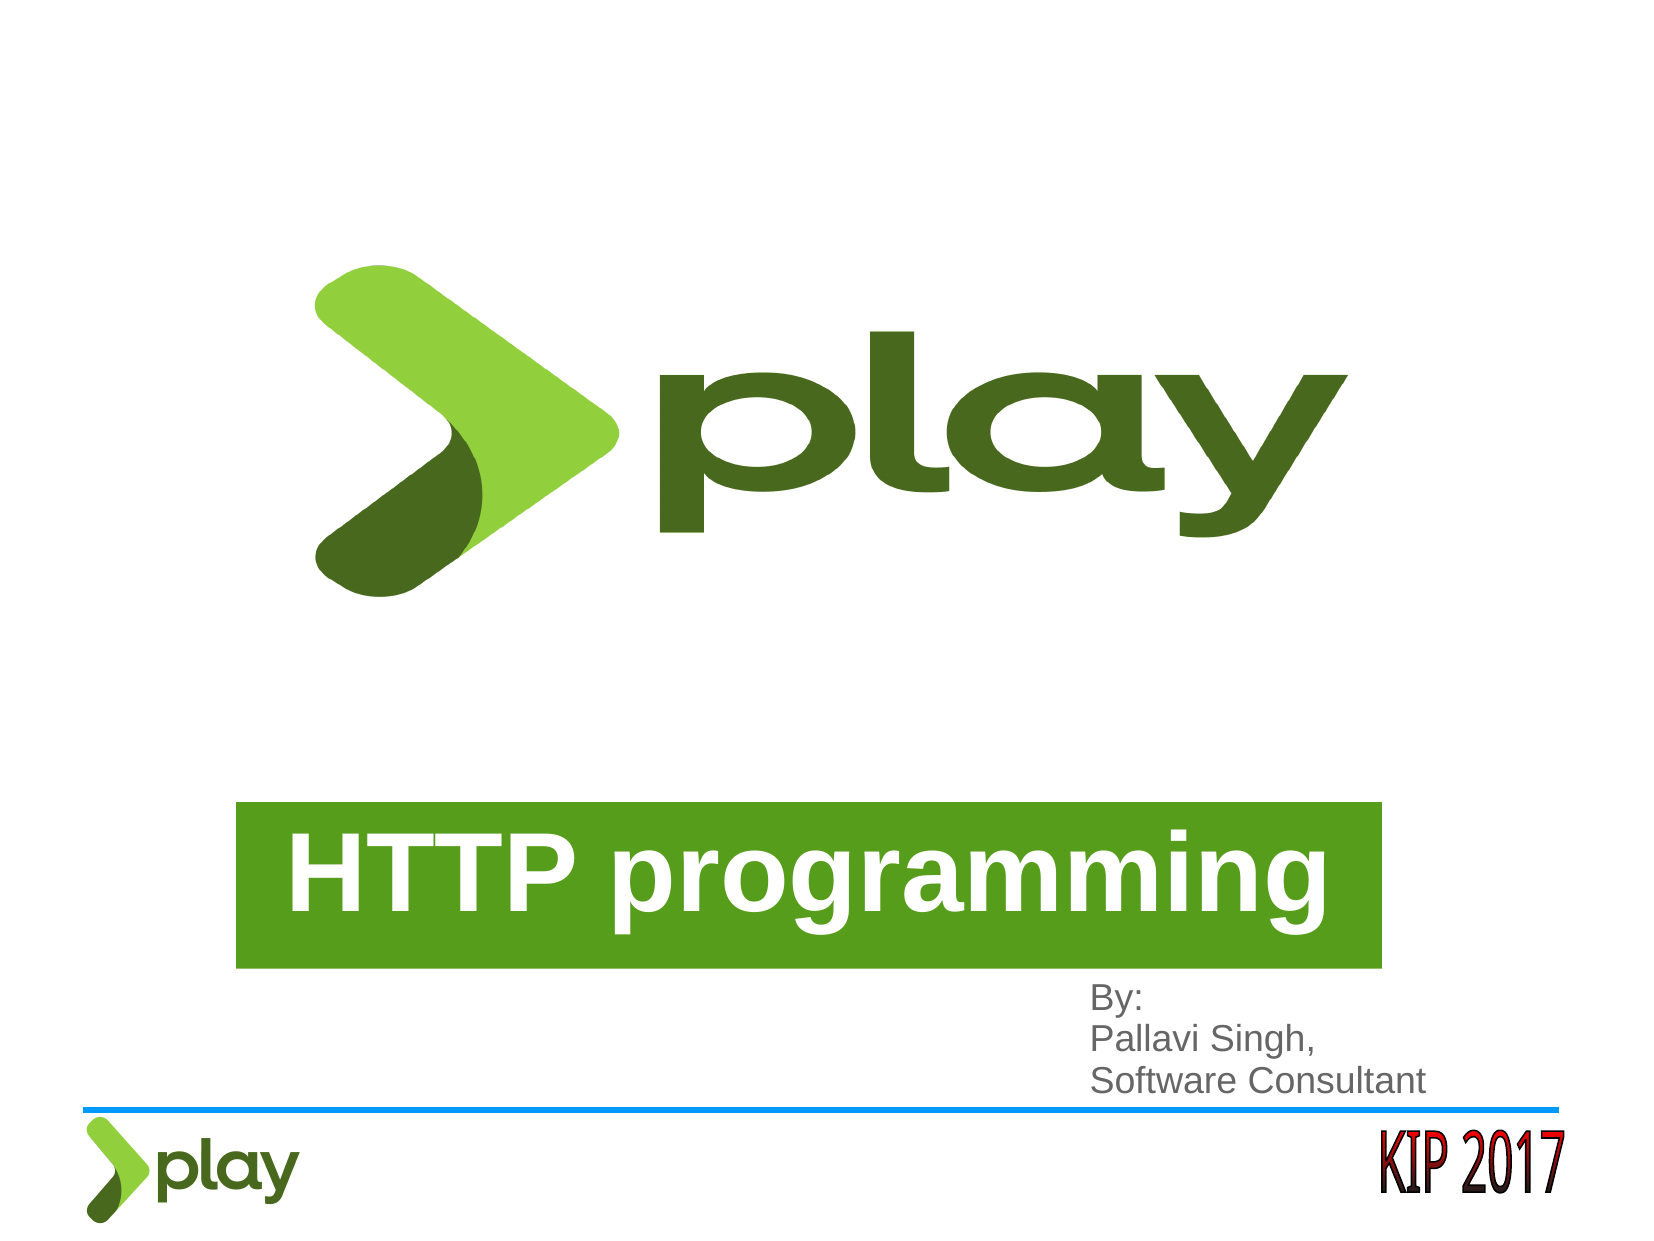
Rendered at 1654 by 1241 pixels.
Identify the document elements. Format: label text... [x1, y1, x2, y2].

text_box By: Pallavi Singh, Software Consultant [1074, 968, 1524, 1110]
text_box HTTP programming [236, 802, 1382, 969]
picture [73, 1111, 308, 1229]
picture [248, 247, 1388, 615]
